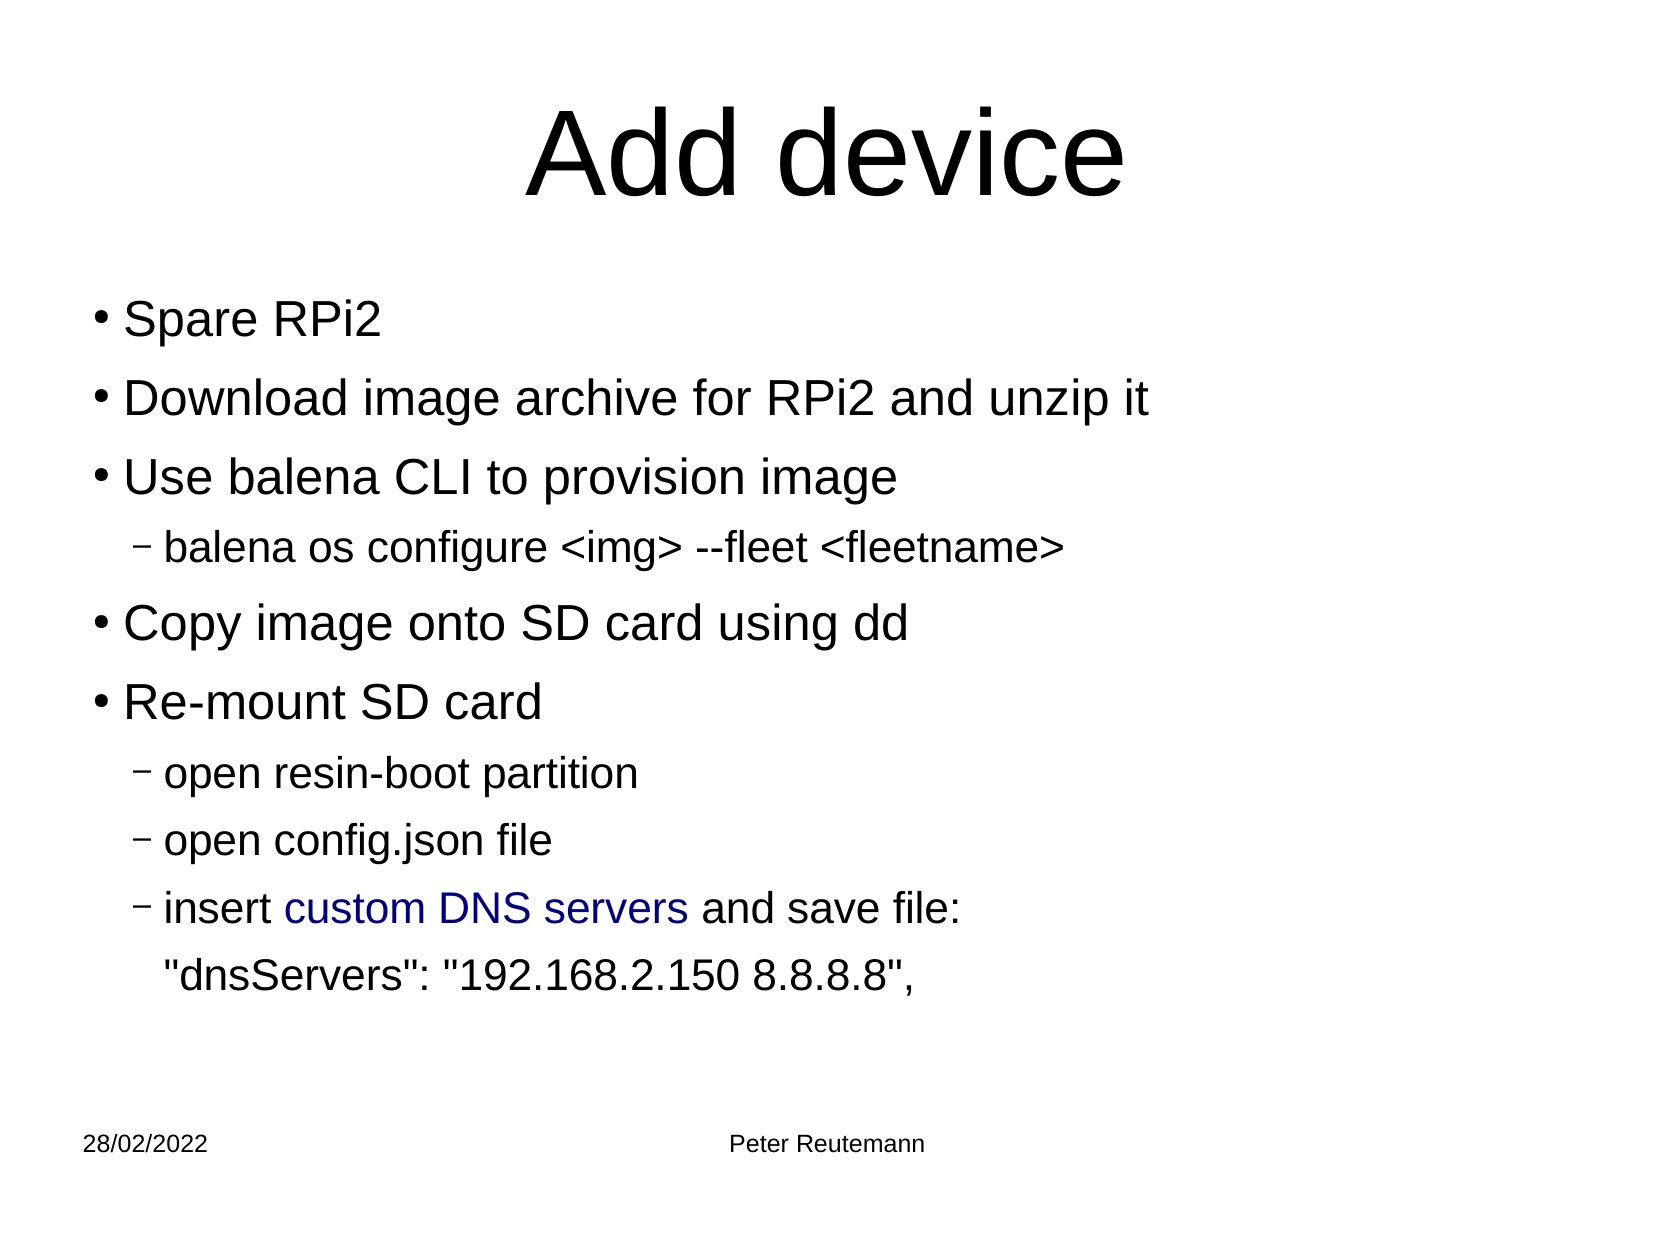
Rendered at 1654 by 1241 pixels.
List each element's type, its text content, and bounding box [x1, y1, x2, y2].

title Add device [82, 49, 1571, 257]
list Spare RPi2 Download image archive for RPi2 and unzip it Use balena CLI to provision image balena os configure <img> --fleet <fleetname> Copy image onto SD card using dd Re-mount SD card open resin-boot partition open config.json file insert custom DNS servers and save file: "dnsServers": "192.168.2.150 8.8.8.8", [82, 290, 1571, 1010]
